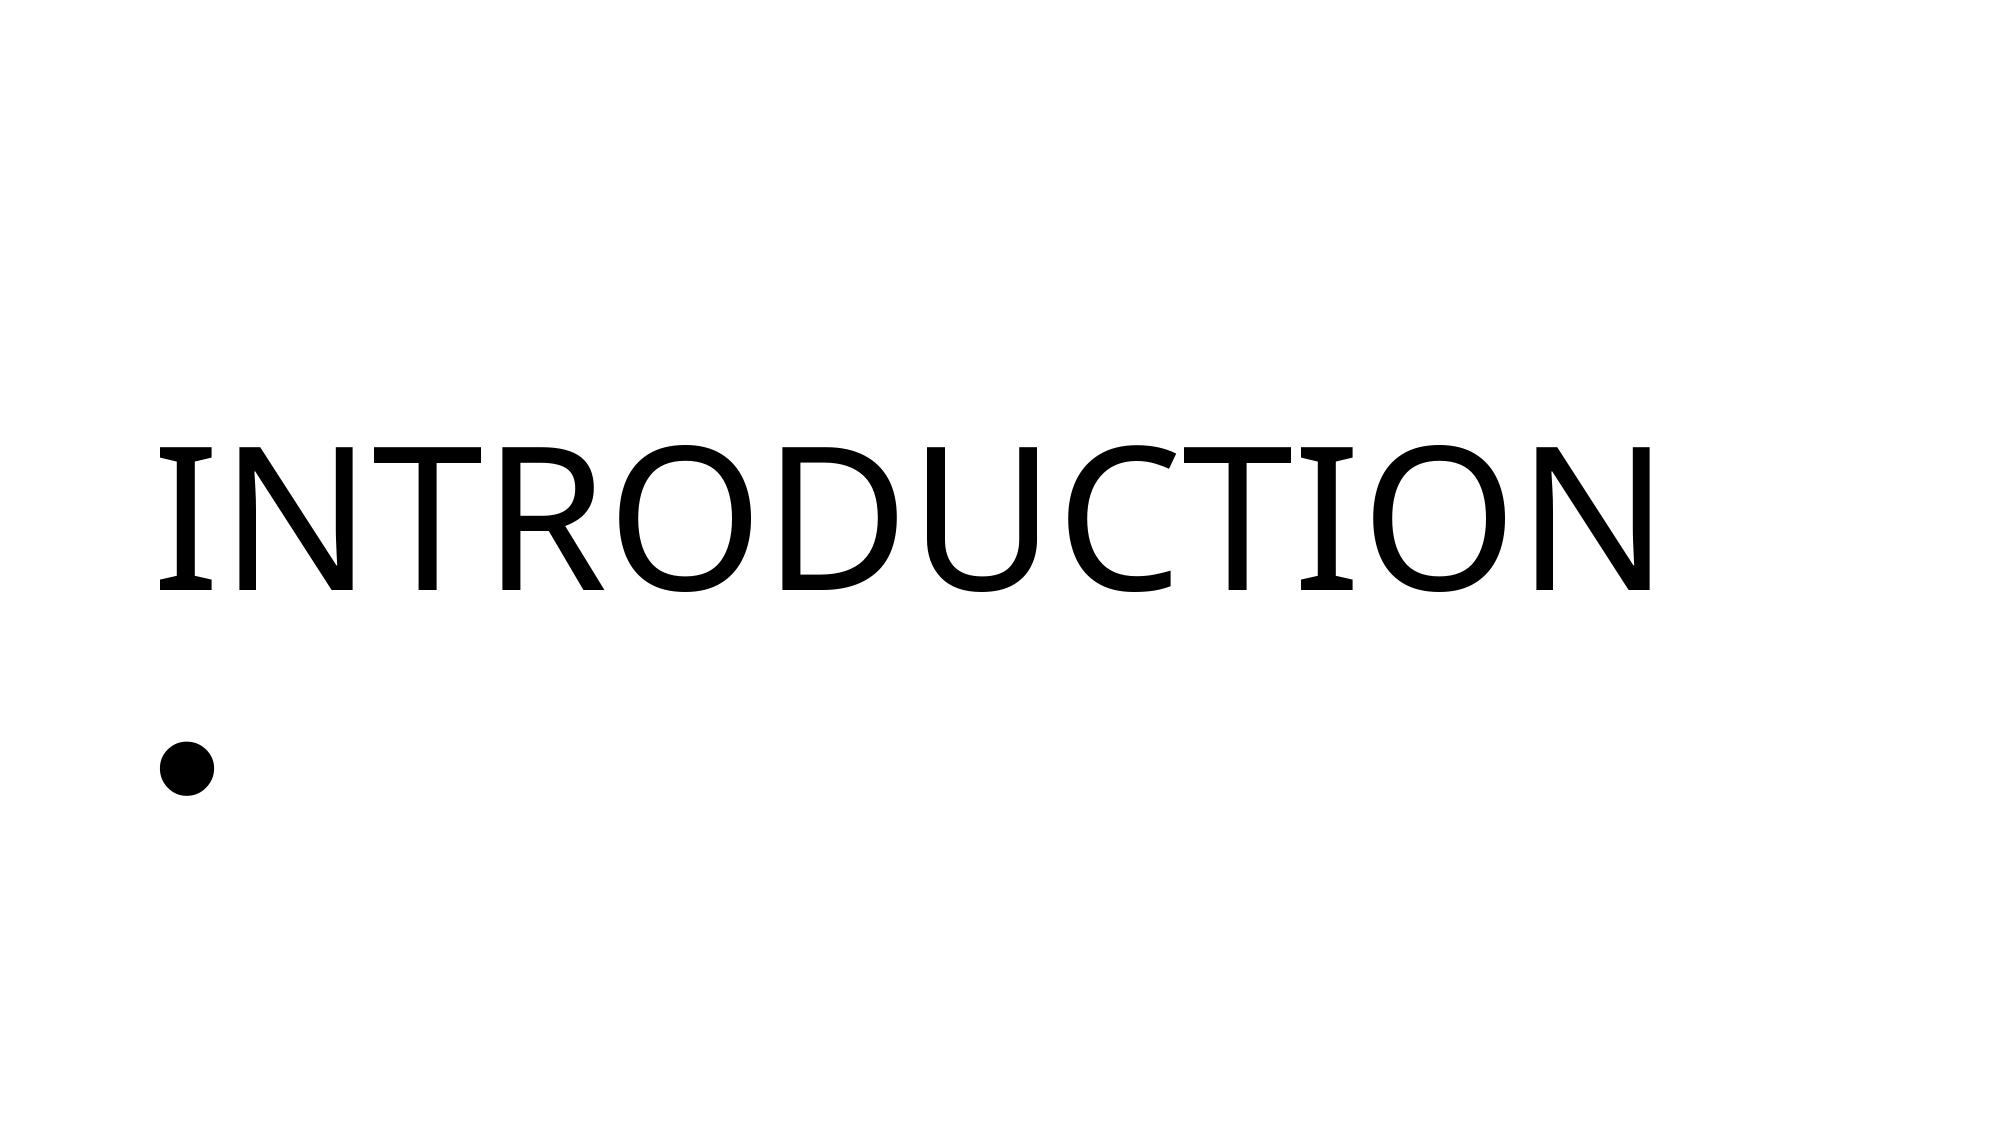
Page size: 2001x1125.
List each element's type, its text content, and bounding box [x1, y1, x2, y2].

list INTRODUCTION [137, 410, 1863, 1014]
